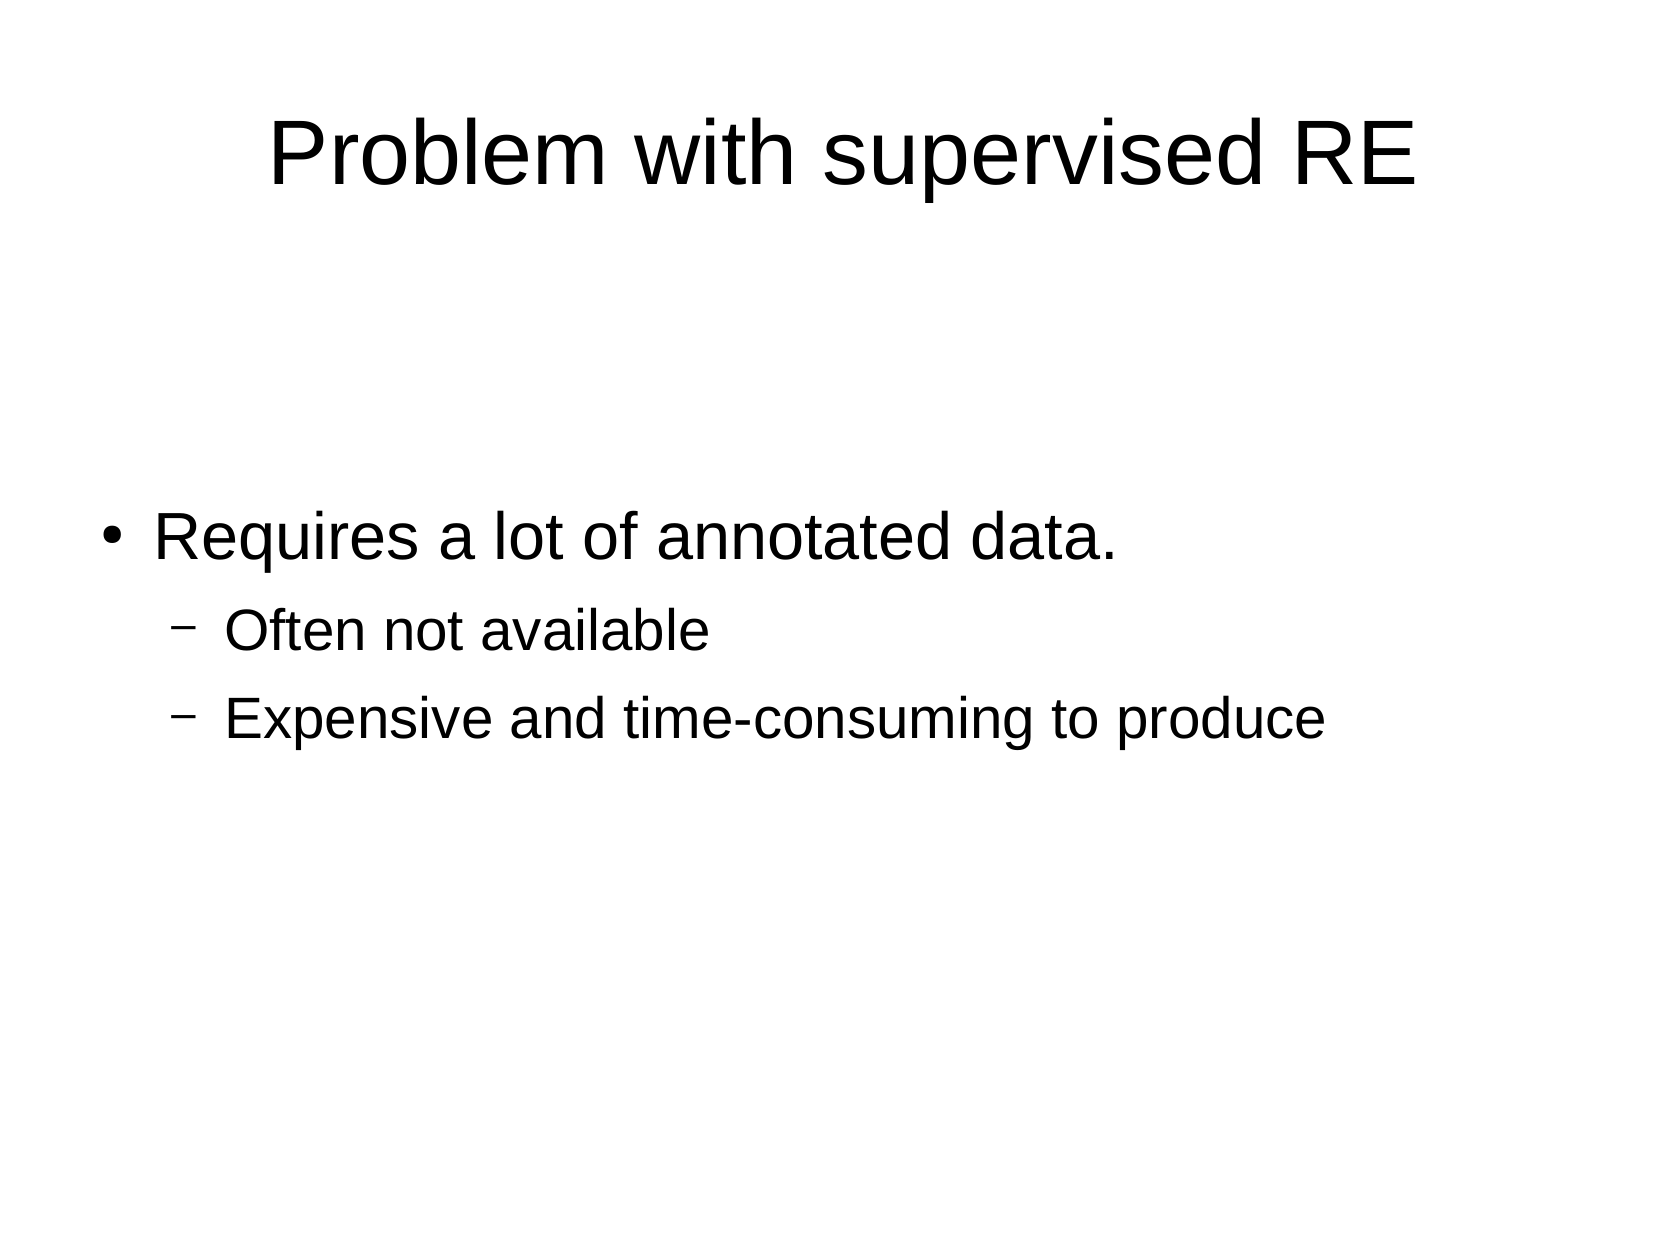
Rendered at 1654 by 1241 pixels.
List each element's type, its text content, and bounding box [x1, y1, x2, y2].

title Problem with supervised RE [82, 49, 1571, 257]
list Requires a lot of annotated data. Often not available Expensive and time-consuming to produce [82, 290, 1571, 1010]
